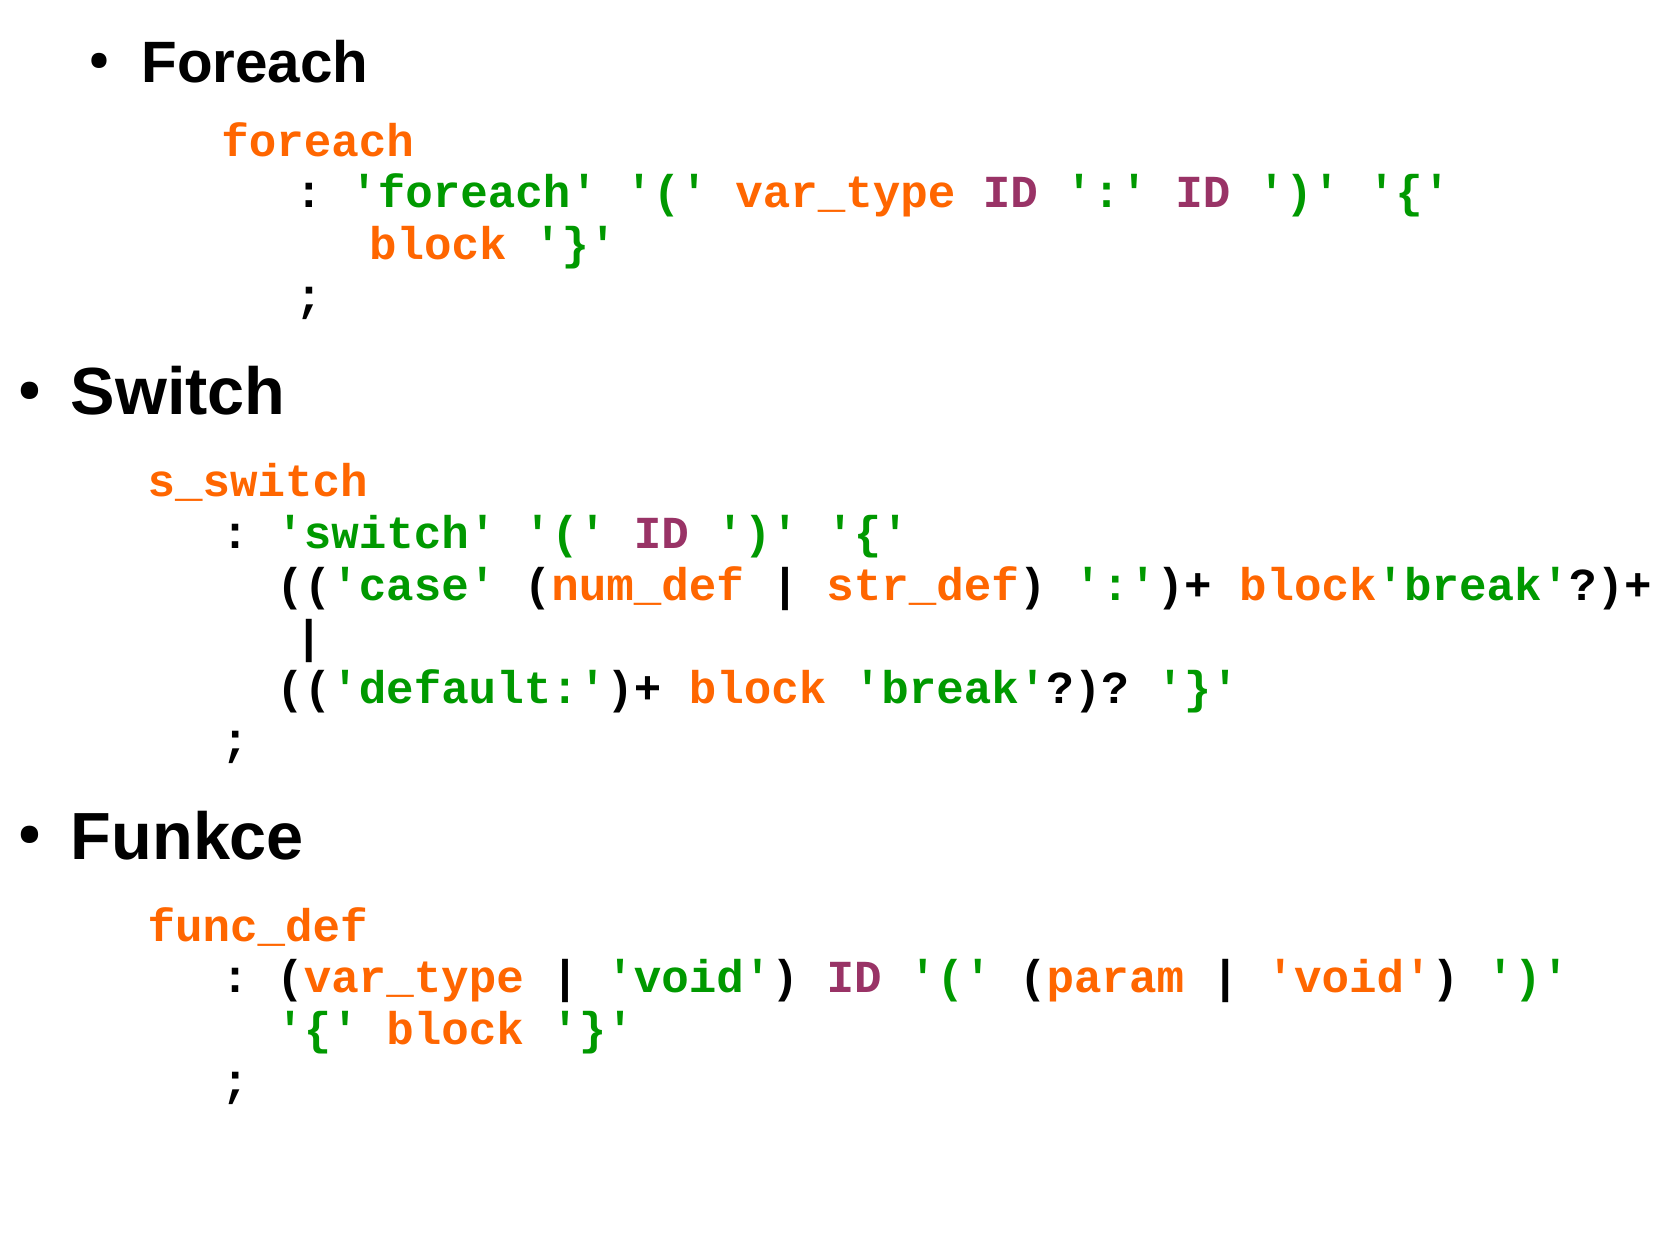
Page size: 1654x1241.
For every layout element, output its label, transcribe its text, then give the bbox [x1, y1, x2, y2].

list Foreach foreach : 'foreach' '(' var_type ID ':' ID ')' '{' block '}' ; Switch s_switch : 'switch' '(' ID ')' '{' (('case' (num_def | str_def) ':')+ block'break'?)+ | (('default:')+ block 'break'?)? '}' ; Funkce func_def : (var_type | 'void') ID '(' (param | 'void') ')' '{' block '}' ; [0, 29, 1654, 1241]
